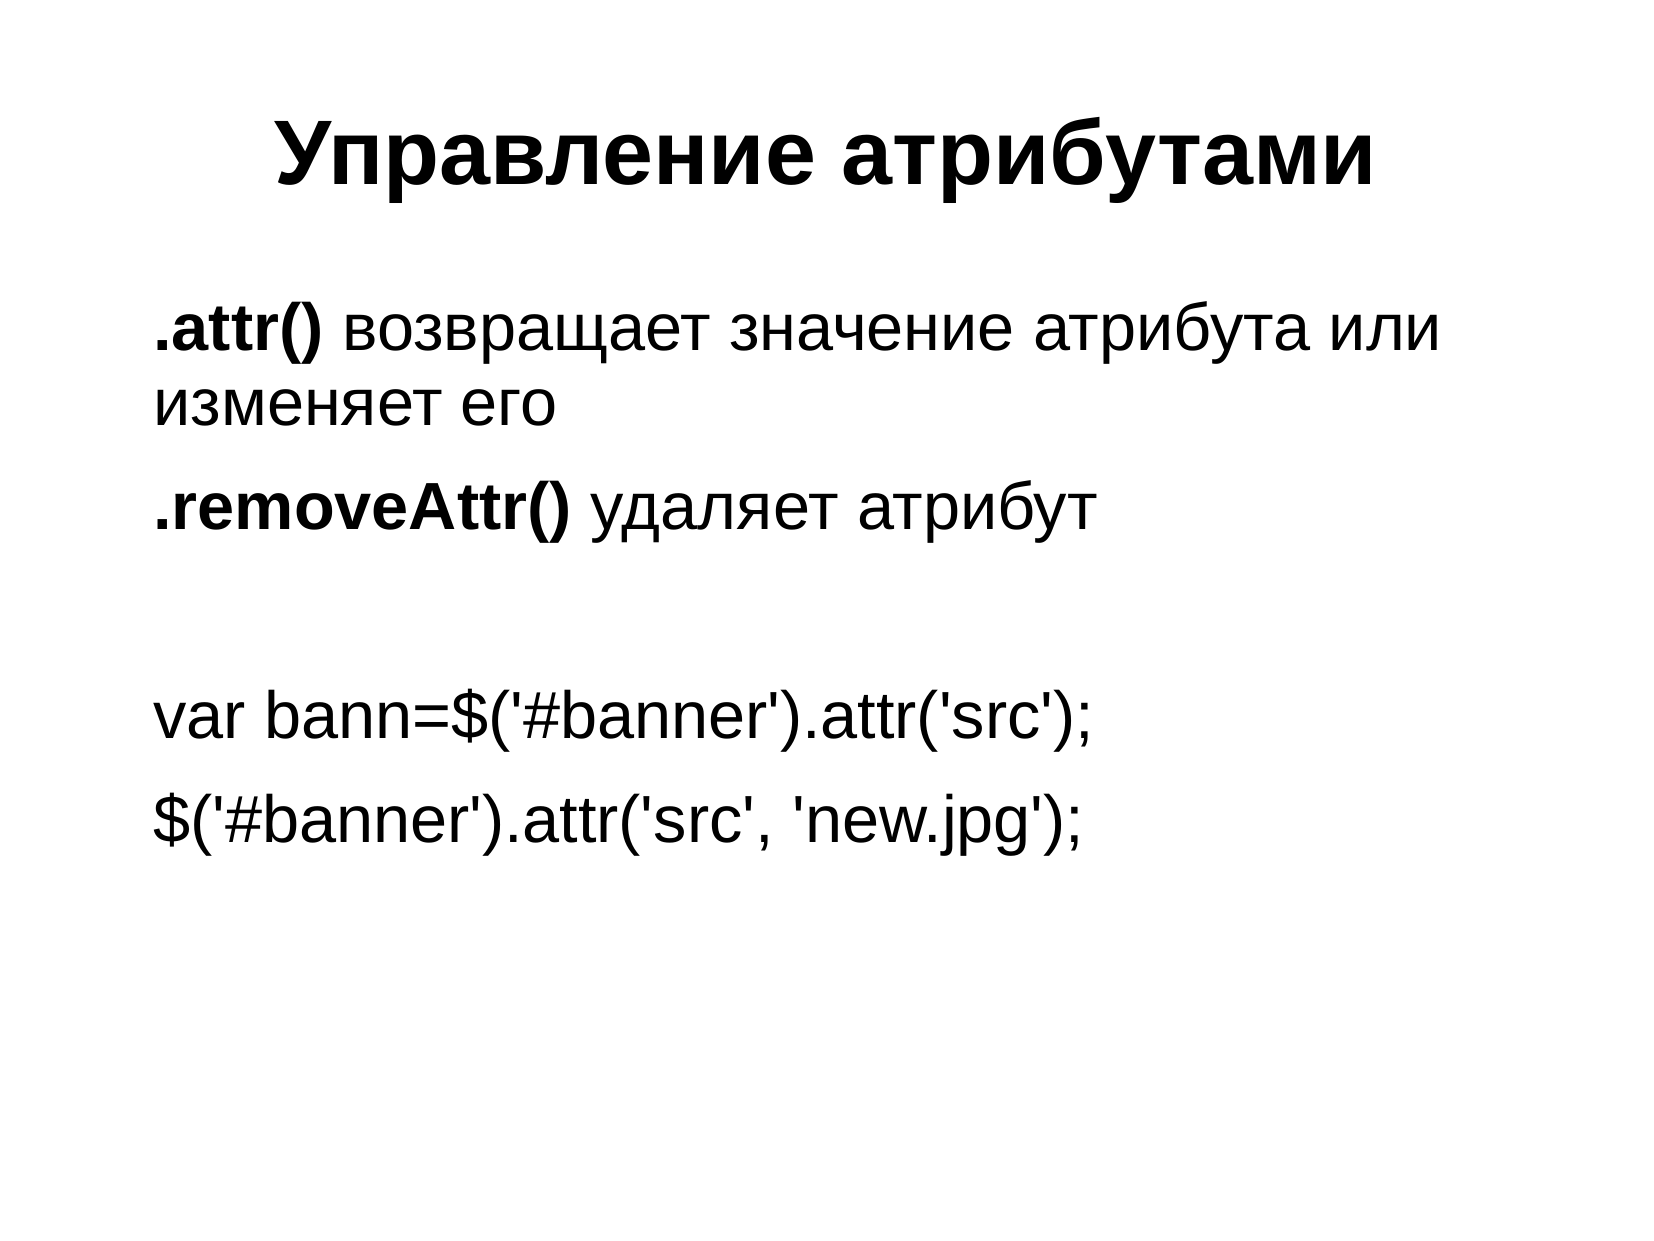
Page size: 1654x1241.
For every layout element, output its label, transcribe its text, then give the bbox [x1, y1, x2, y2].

list .attr() возвращает значение атрибута или изменяет его .removeAttr() удаляет атрибут var bann=$('#banner').attr('src'); $('#banner').attr('src', 'new.jpg'); [82, 290, 1571, 1109]
title Управление атрибутами [82, 49, 1571, 257]
